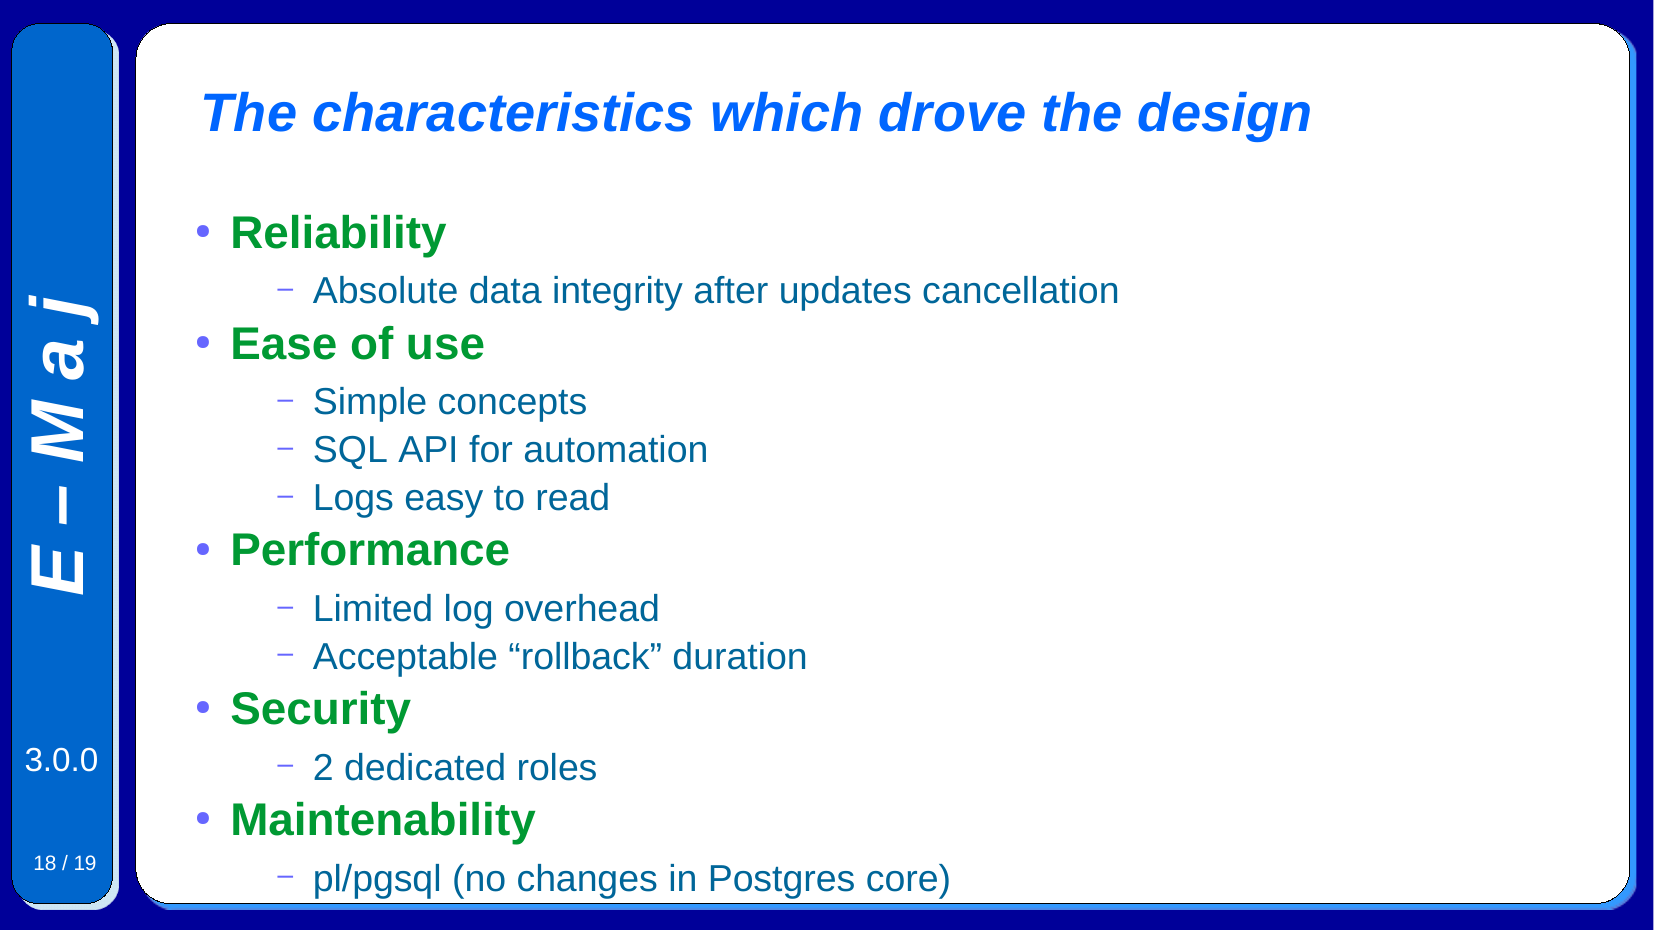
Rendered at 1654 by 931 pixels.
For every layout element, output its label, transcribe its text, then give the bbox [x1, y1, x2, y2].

title The characteristics which drove the design [200, 34, 1575, 191]
list Reliability Absolute data integrity after updates cancellation Ease of use Simple concepts SQL API for automation Logs easy to read Performance Limited log overhead Acceptable “rollback” duration Security 2 dedicated roles Maintenability pl/pgsql (no changes in Postgres core) [177, 206, 1587, 931]
